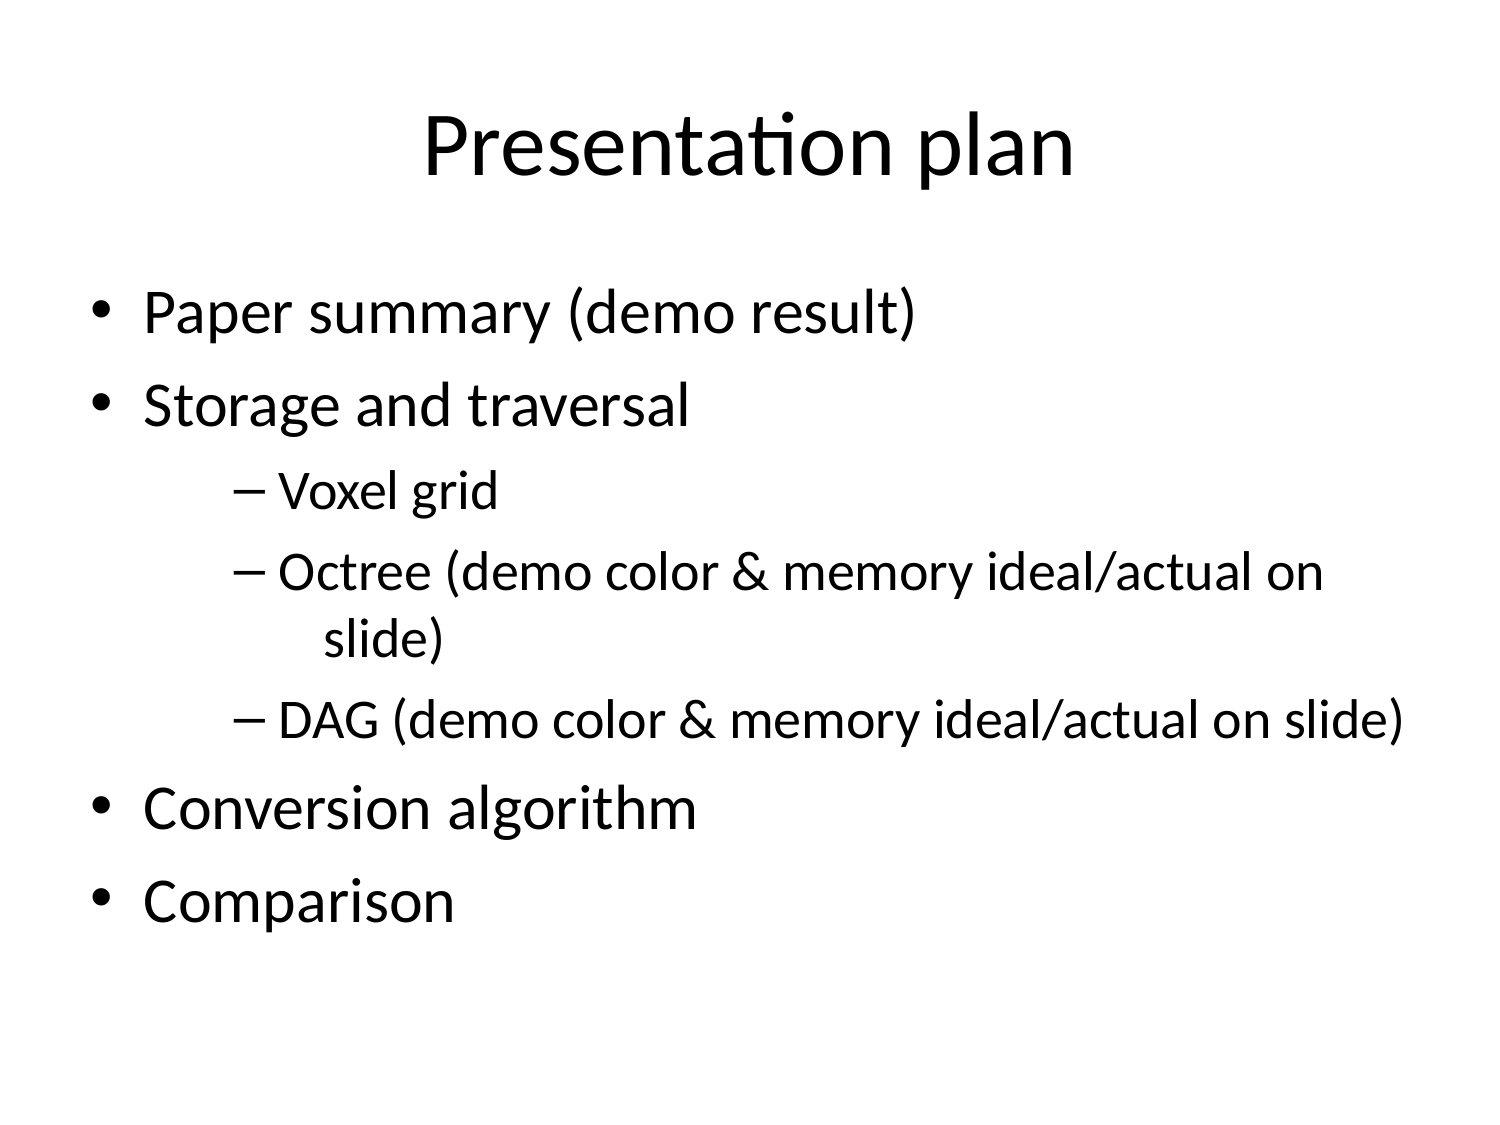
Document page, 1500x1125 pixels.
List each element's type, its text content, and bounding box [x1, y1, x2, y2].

title Presentation plan [75, 45, 1426, 233]
list Paper summary (demo result) Storage and traversal Voxel grid Octree (demo color & memory ideal/actual on slide) DAG (demo color & memory ideal/actual on slide) Conversion algorithm Comparison [75, 262, 1426, 1005]
